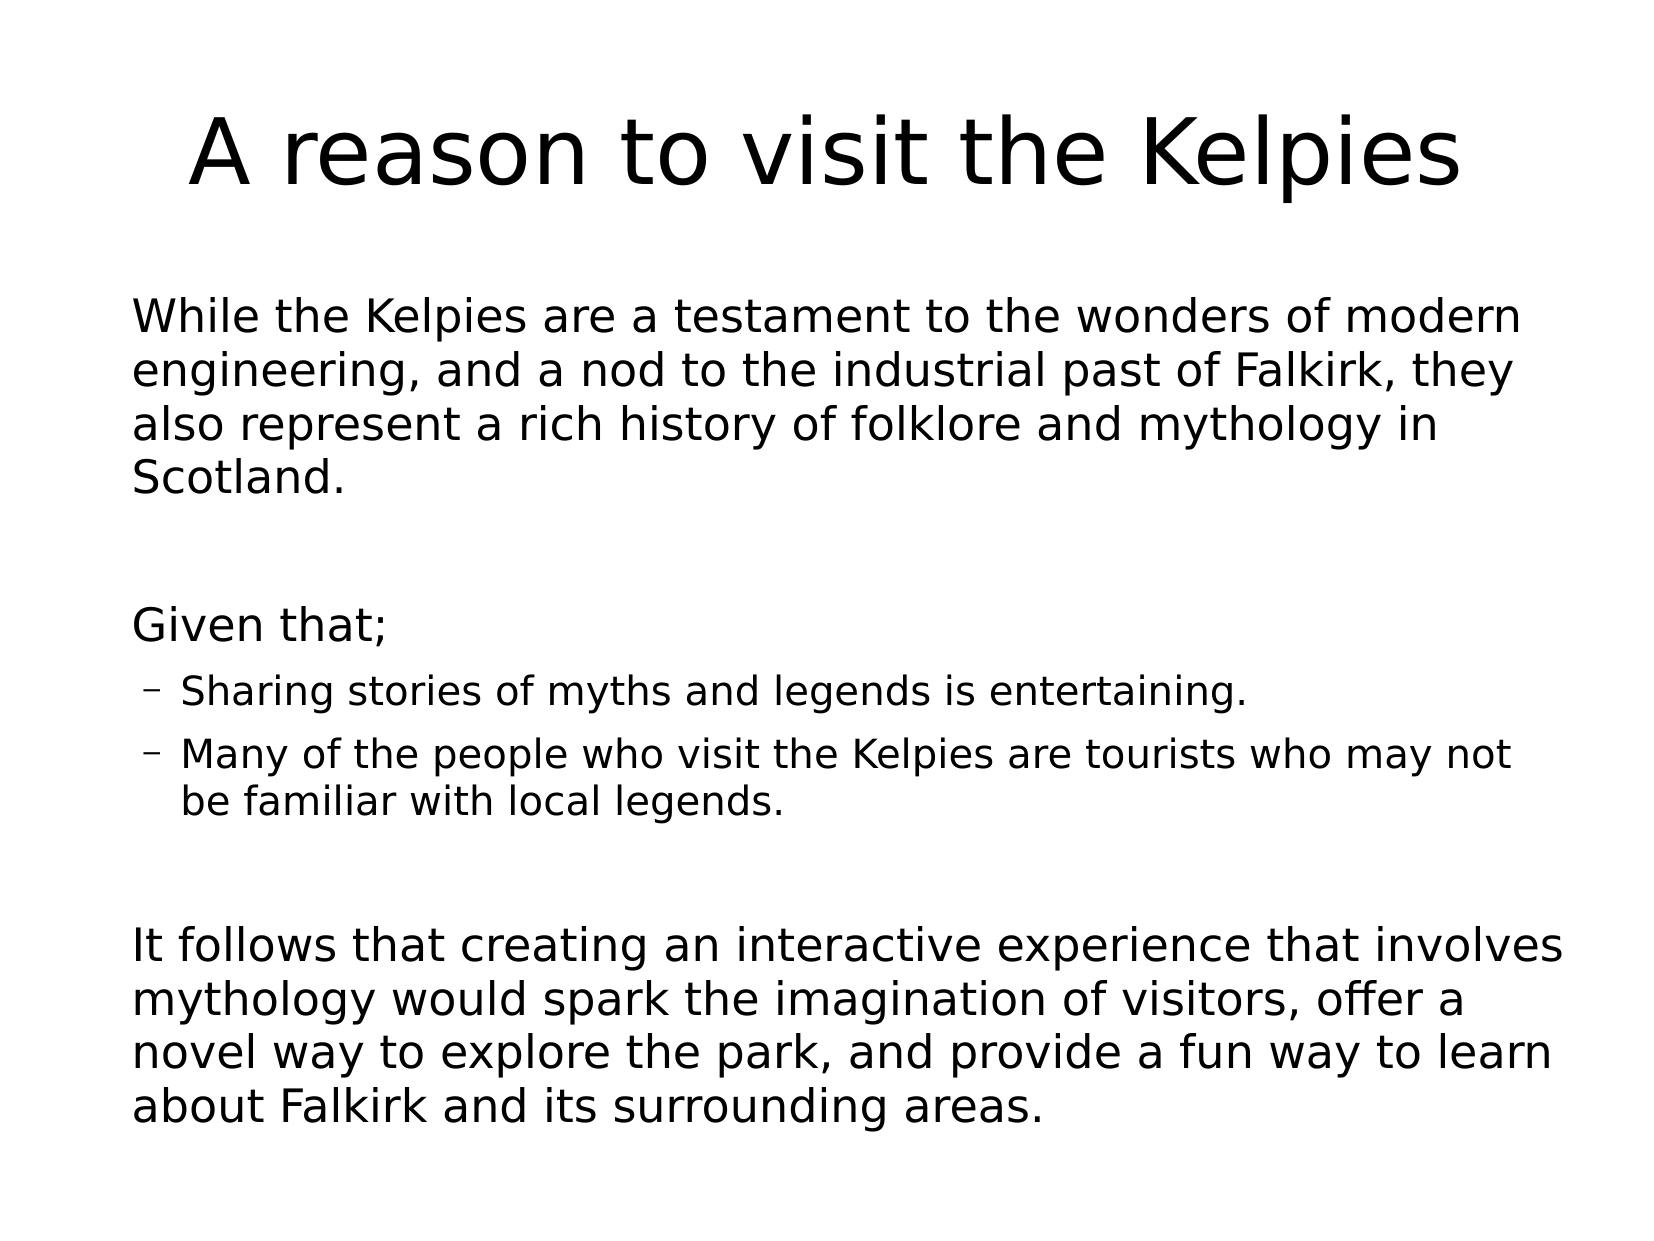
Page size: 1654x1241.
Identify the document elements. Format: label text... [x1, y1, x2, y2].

title A reason to visit the Kelpies [82, 49, 1571, 257]
list While the Kelpies are a testament to the wonders of modern engineering, and a nod to the industrial past of Falkirk, they also represent a rich history of folklore and mythology in Scotland. Given that; Sharing stories of myths and legends is entertaining. Many of the people who visit the Kelpies are tourists who may not be familiar with local legends. It follows that creating an interactive experience that involves mythology would spark the imagination of visitors, offer a novel way to explore the park, and provide a fun way to learn about Falkirk and its surrounding areas. [82, 290, 1571, 1146]
